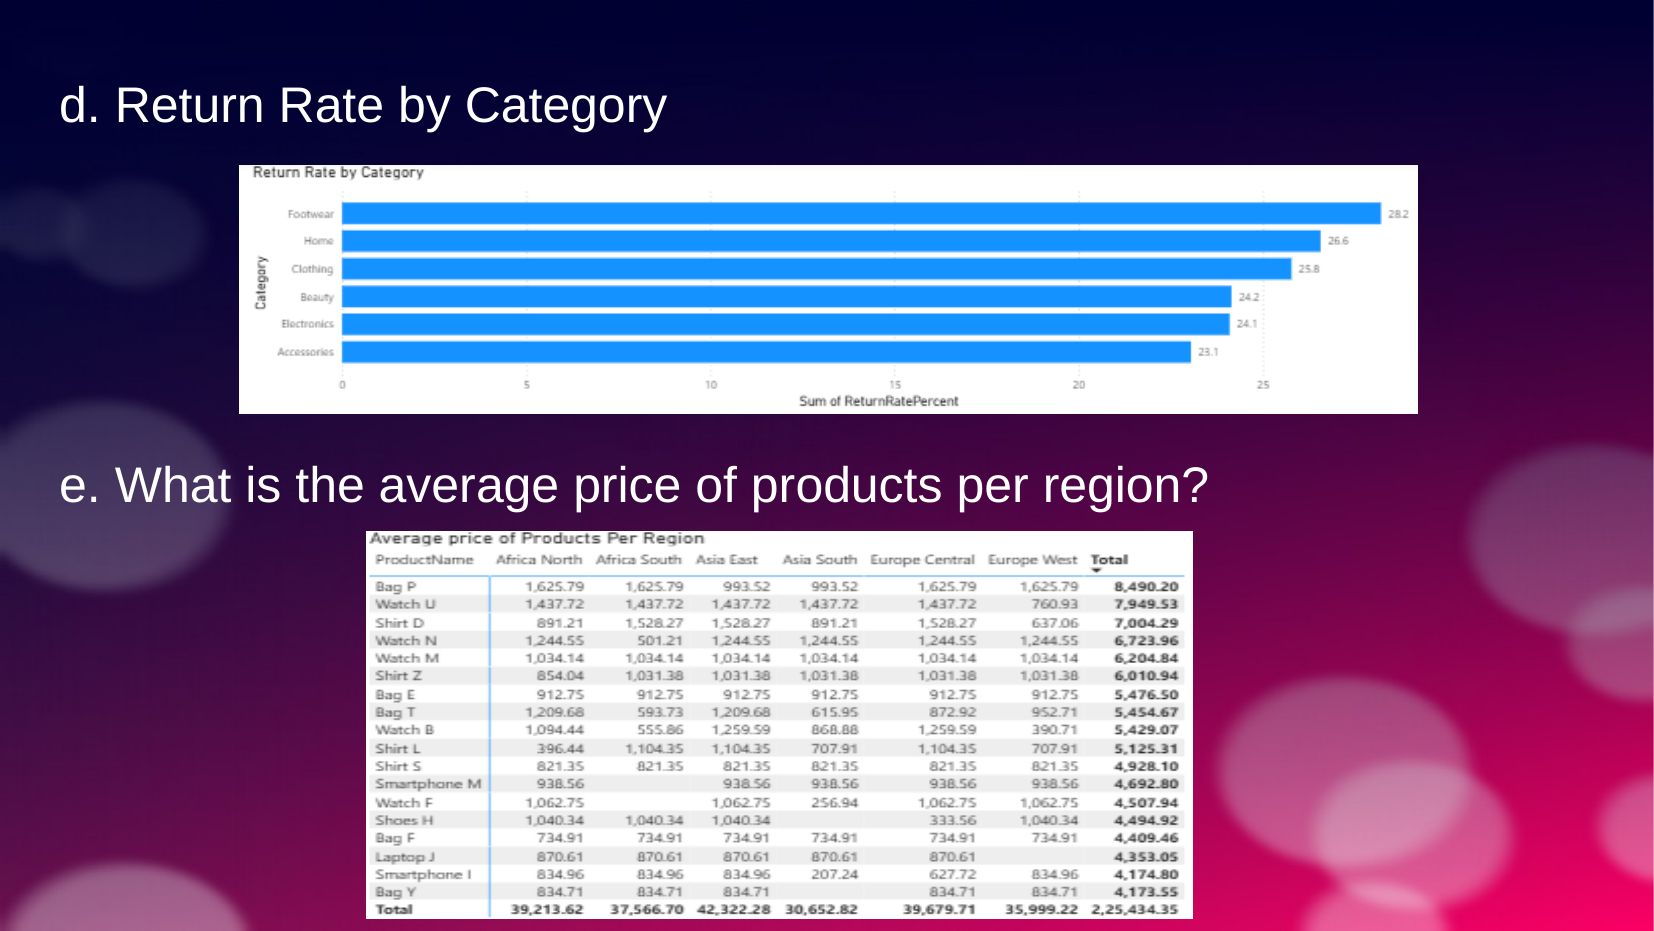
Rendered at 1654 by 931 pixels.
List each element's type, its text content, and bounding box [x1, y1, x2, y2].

picture [366, 531, 1193, 920]
picture [239, 165, 1418, 414]
list d. Return Rate by Category e. What is the average price of products per region? [59, 79, 1548, 532]
